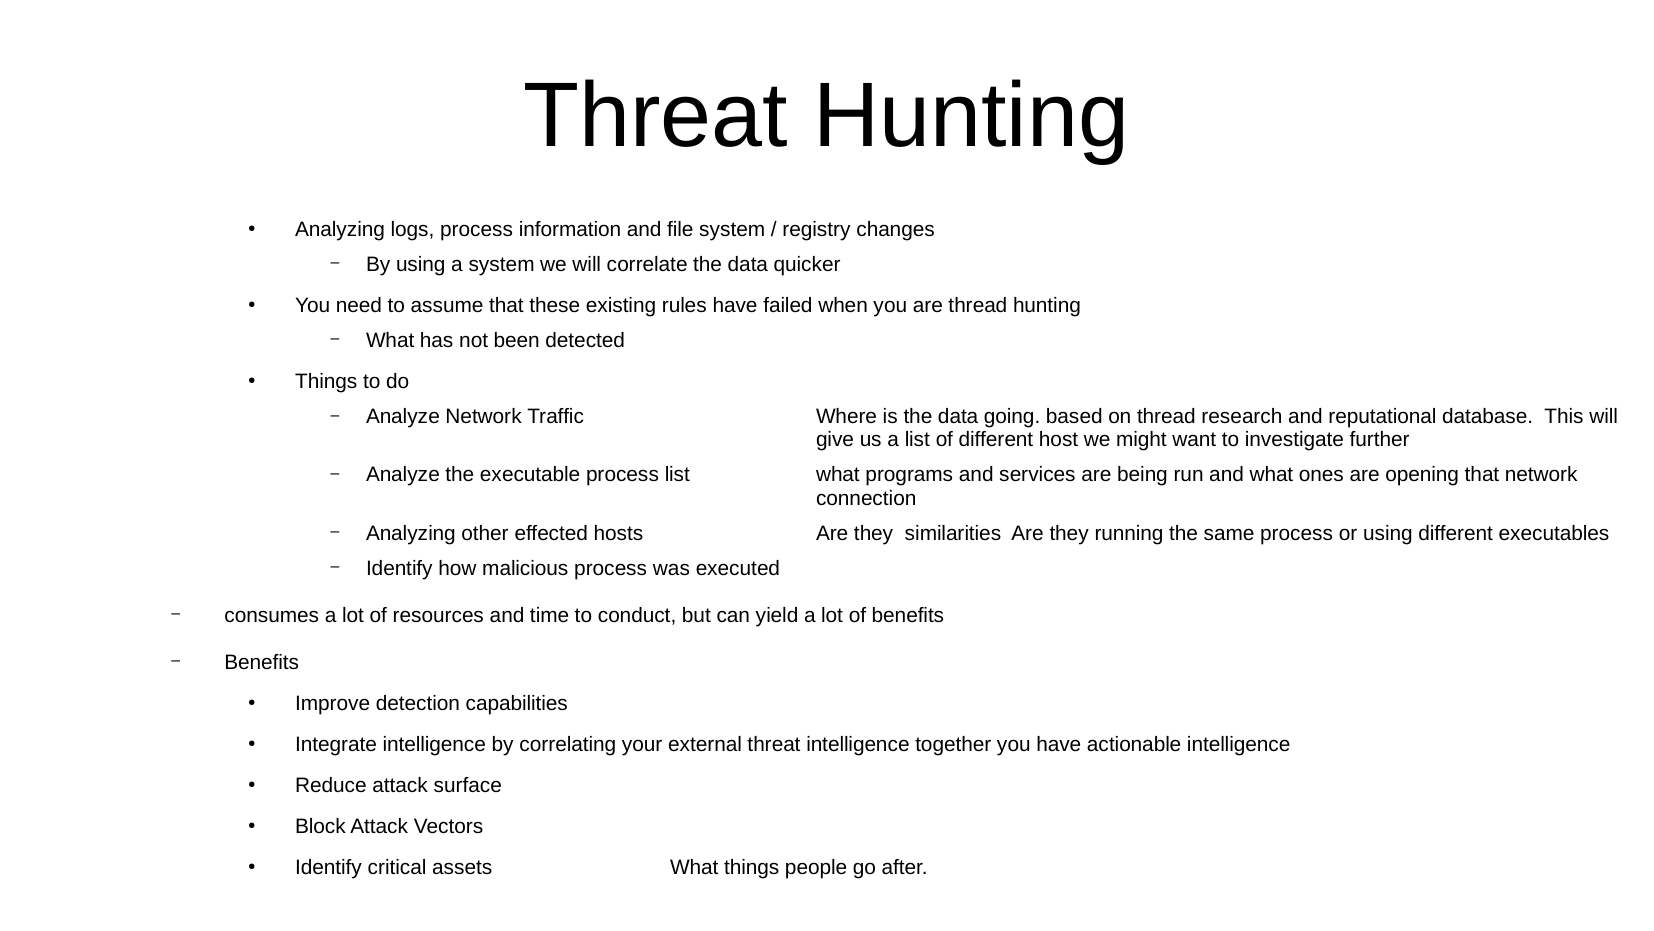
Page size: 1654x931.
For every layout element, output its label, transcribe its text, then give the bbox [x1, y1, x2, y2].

title Threat Hunting [82, 37, 1571, 193]
list Analyzing logs, process information and file system / registry changes By using a system we will correlate the data quicker You need to assume that these existing rules have failed when you are thread hunting What has not been detected Things to do Analyze Network Traffic Where is the data going. based on thread research and reputational database. This will give us a list of different host we might want to investigate further Analyze the executable process list what programs and services are being run and what ones are opening that network connection Analyzing other effected hosts Are they similarities Are they running the same process or using different executables Identify how malicious process was executed consumes a lot of resources and time to conduct, but can yield a lot of benefits Benefits Improve detection capabilities Integrate intelligence by correlating your external threat intelligence together you have actionable intelligence Reduce attack surface Block Attack Vectors Identify critical assets What things people go after. [82, 217, 1636, 916]
